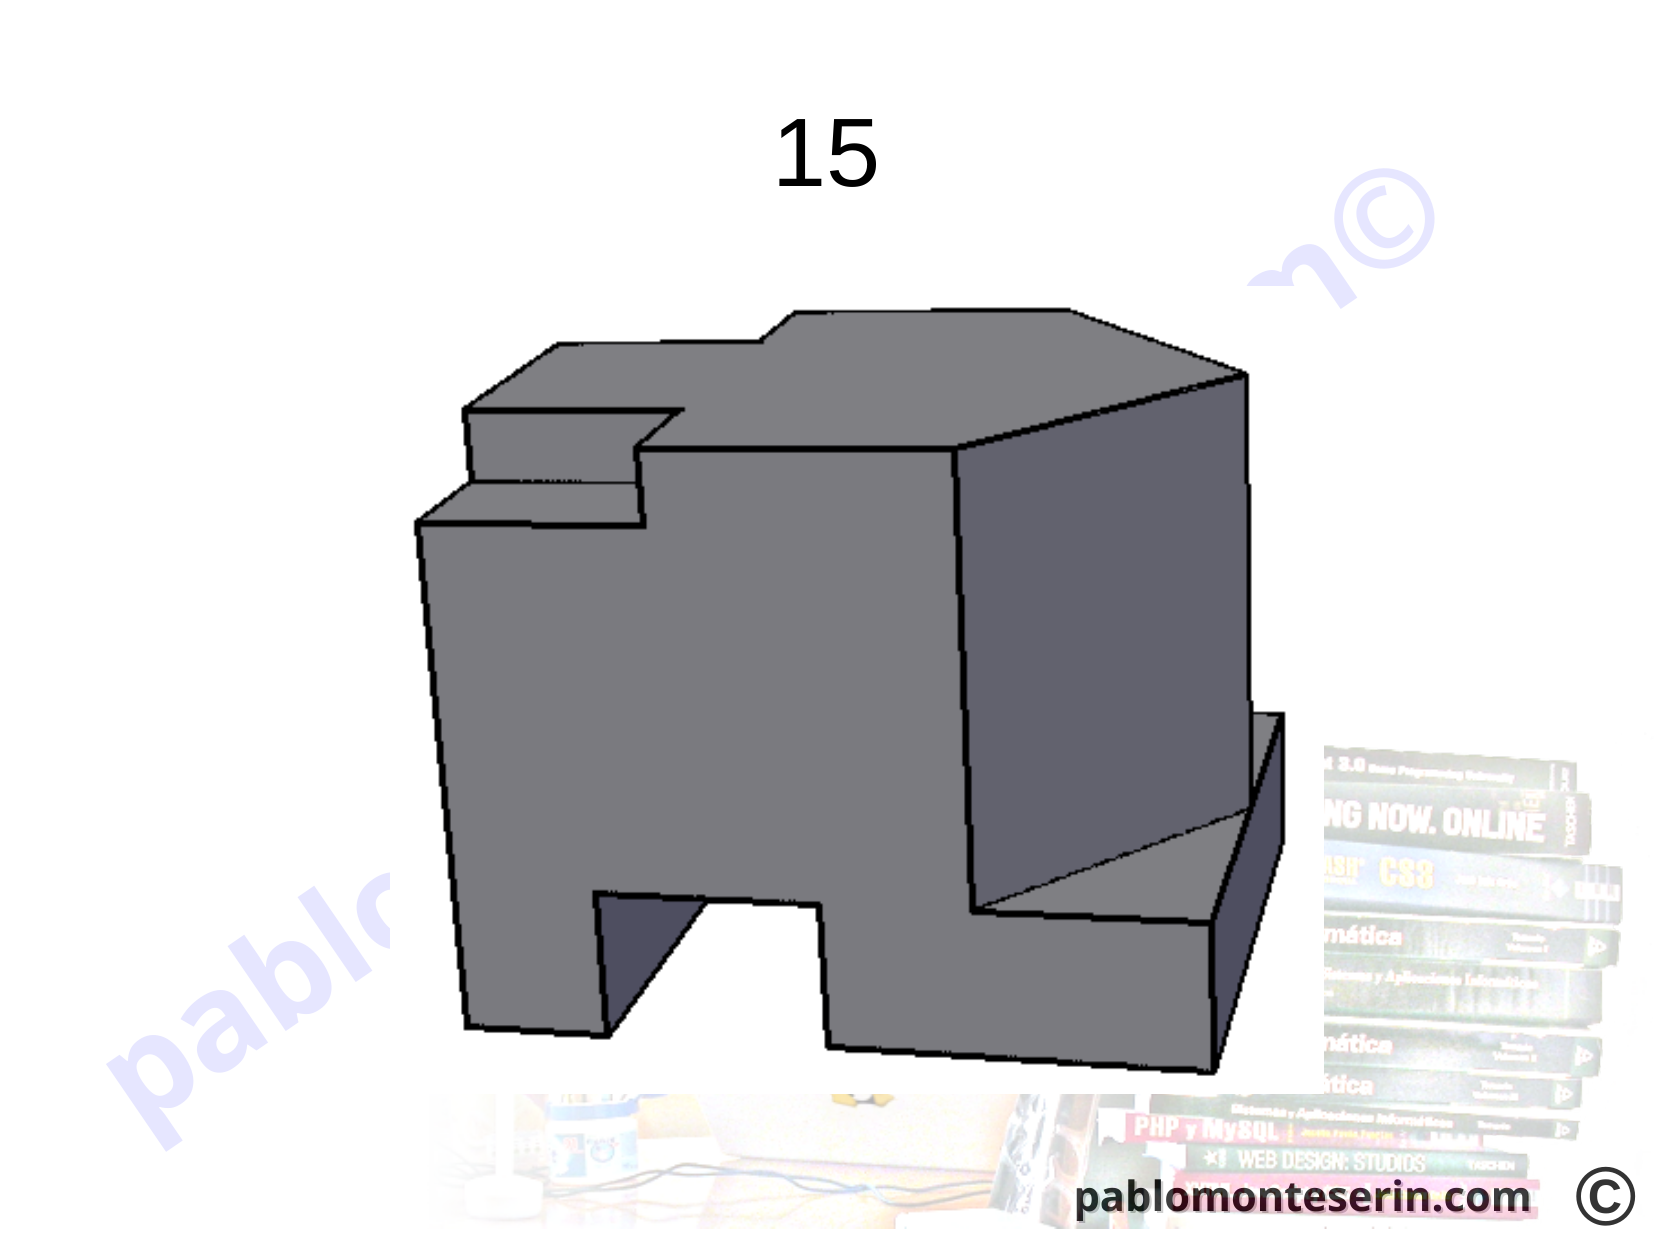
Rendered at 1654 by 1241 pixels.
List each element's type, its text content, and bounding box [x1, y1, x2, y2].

title 15 [82, 49, 1571, 257]
picture [390, 286, 1654, 1229]
